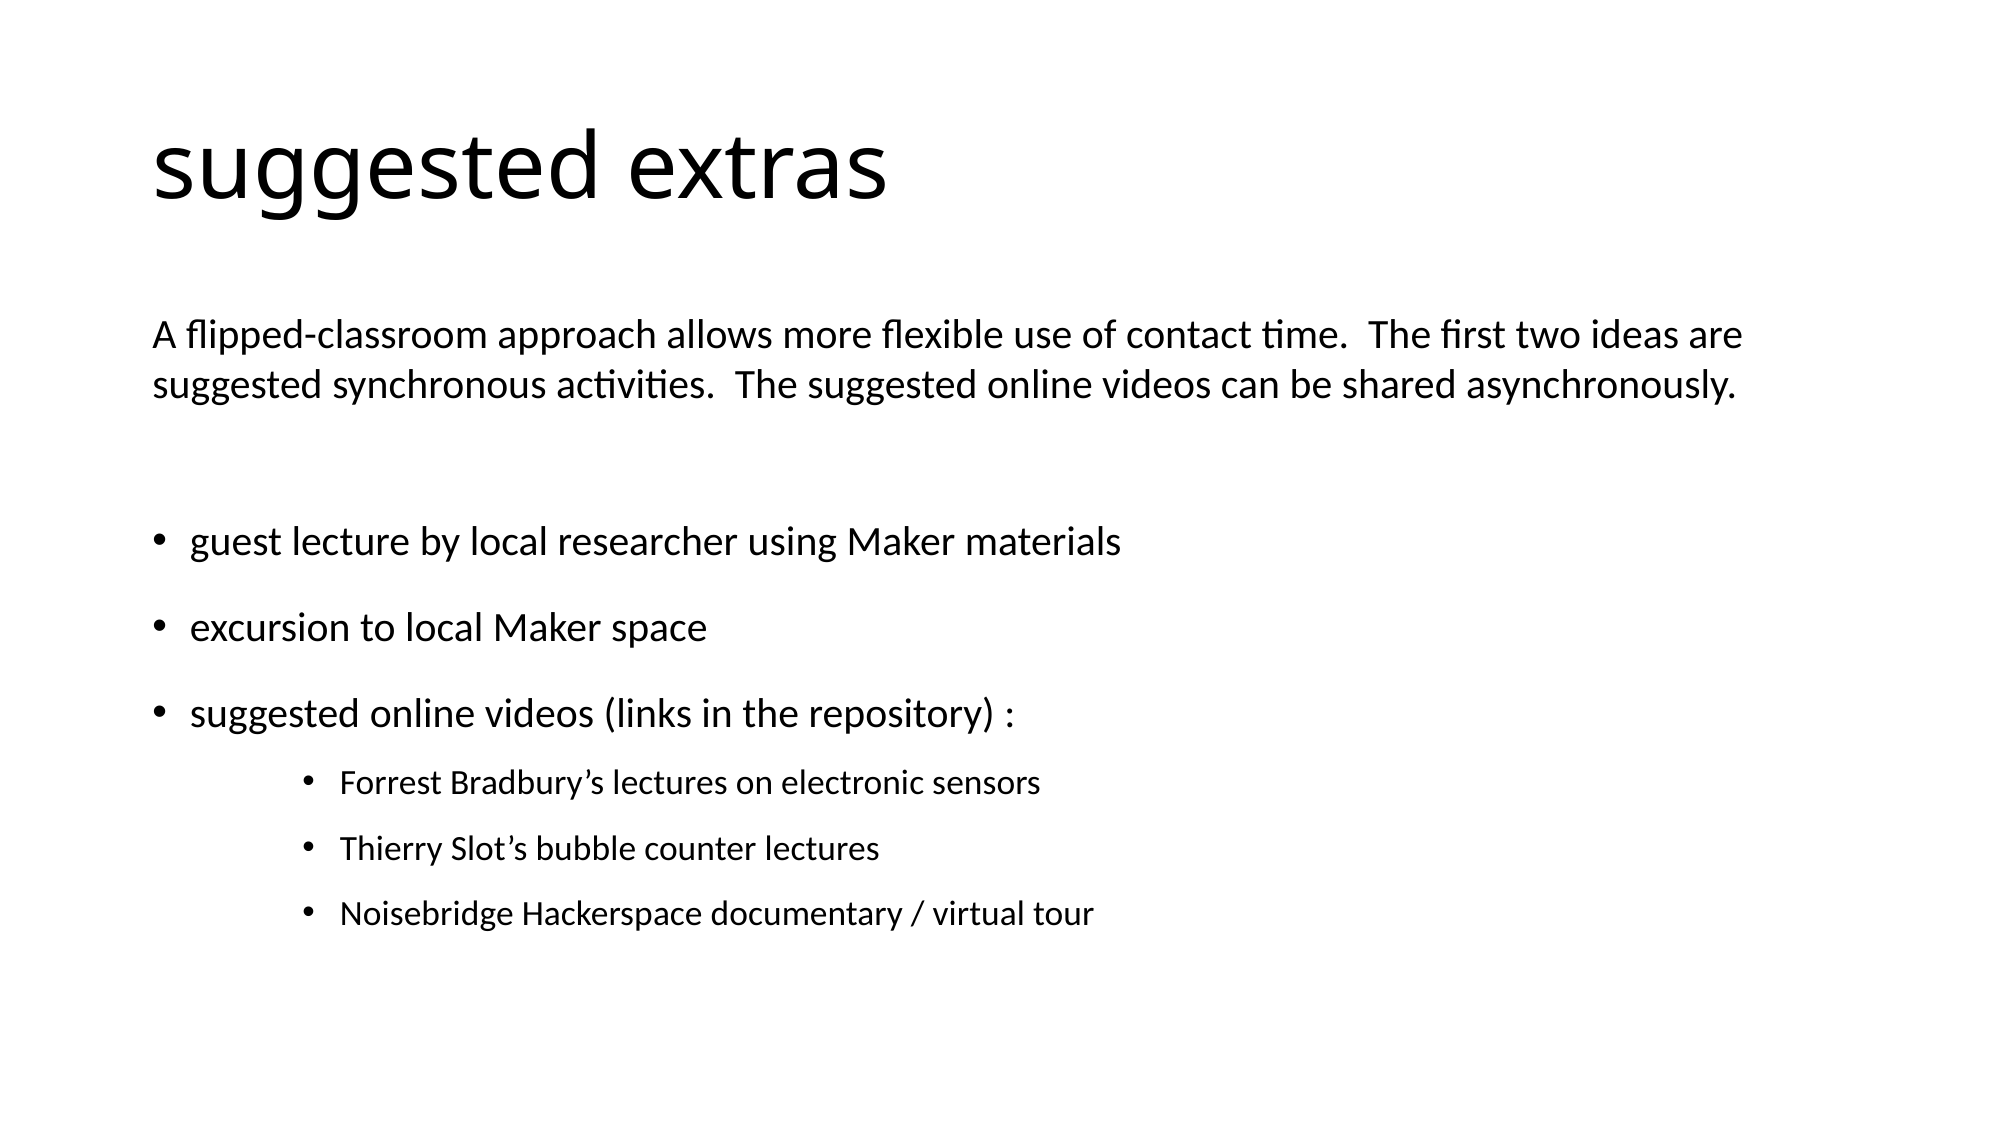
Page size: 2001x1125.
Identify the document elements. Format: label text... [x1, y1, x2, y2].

title suggested extras [137, 59, 1863, 278]
list A flipped-classroom approach allows more flexible use of contact time. The first two ideas are suggested synchronous activities. The suggested online videos can be shared asynchronously. guest lecture by local researcher using Maker materials excursion to local Maker space suggested online videos (links in the repository) : Forrest Bradbury’s lectures on electronic sensors Thierry Slot’s bubble counter lectures Noisebridge Hackerspace documentary / virtual tour [137, 299, 1863, 1014]
